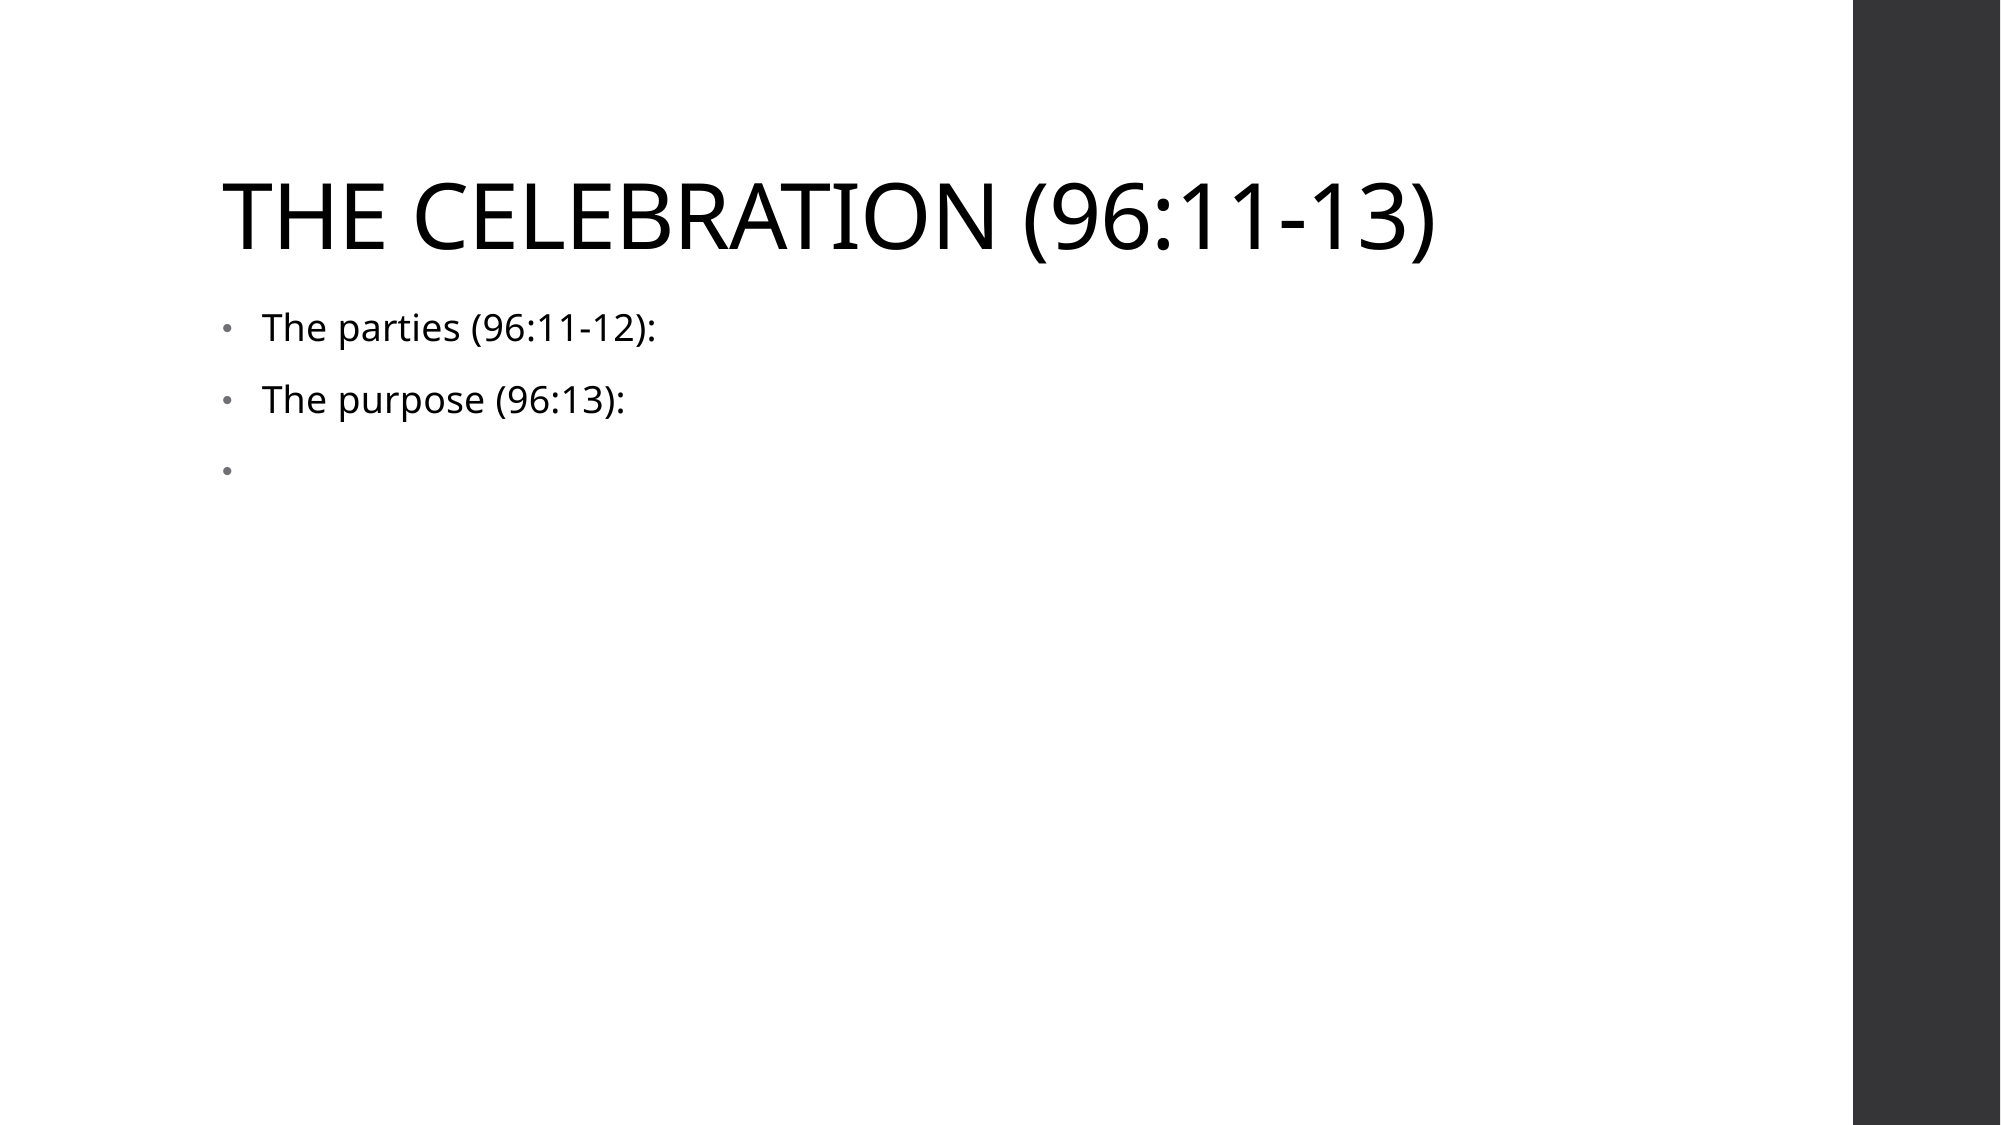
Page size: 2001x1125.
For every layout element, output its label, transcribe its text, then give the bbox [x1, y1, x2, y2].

title THE CELEBRATION (96:11-13) [206, 60, 1797, 278]
list The parties (96:11-12): The purpose (96:13): [206, 299, 1617, 1014]
